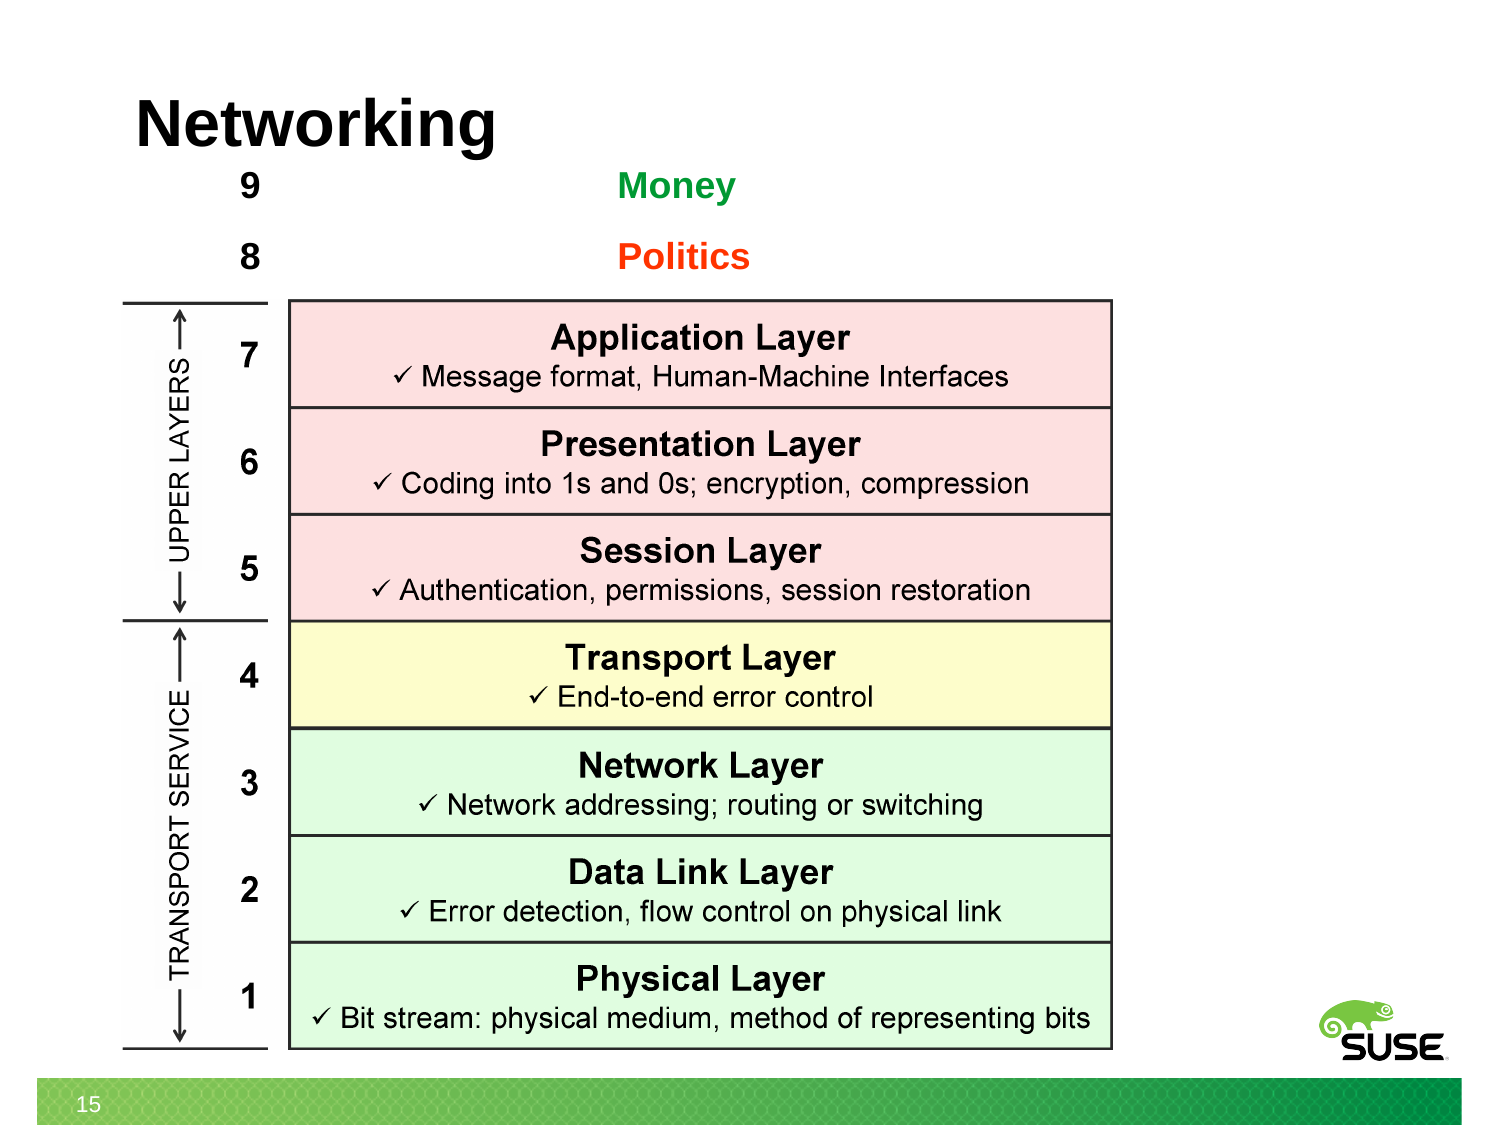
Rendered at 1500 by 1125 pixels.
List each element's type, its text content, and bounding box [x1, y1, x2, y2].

text_box 8 Politics [225, 228, 1111, 286]
text_box 9 Money [225, 157, 1111, 215]
picture [37, 1078, 1462, 1125]
title Networking [135, 41, 1372, 204]
picture [121, 299, 1113, 1051]
picture [1319, 1000, 1449, 1061]
